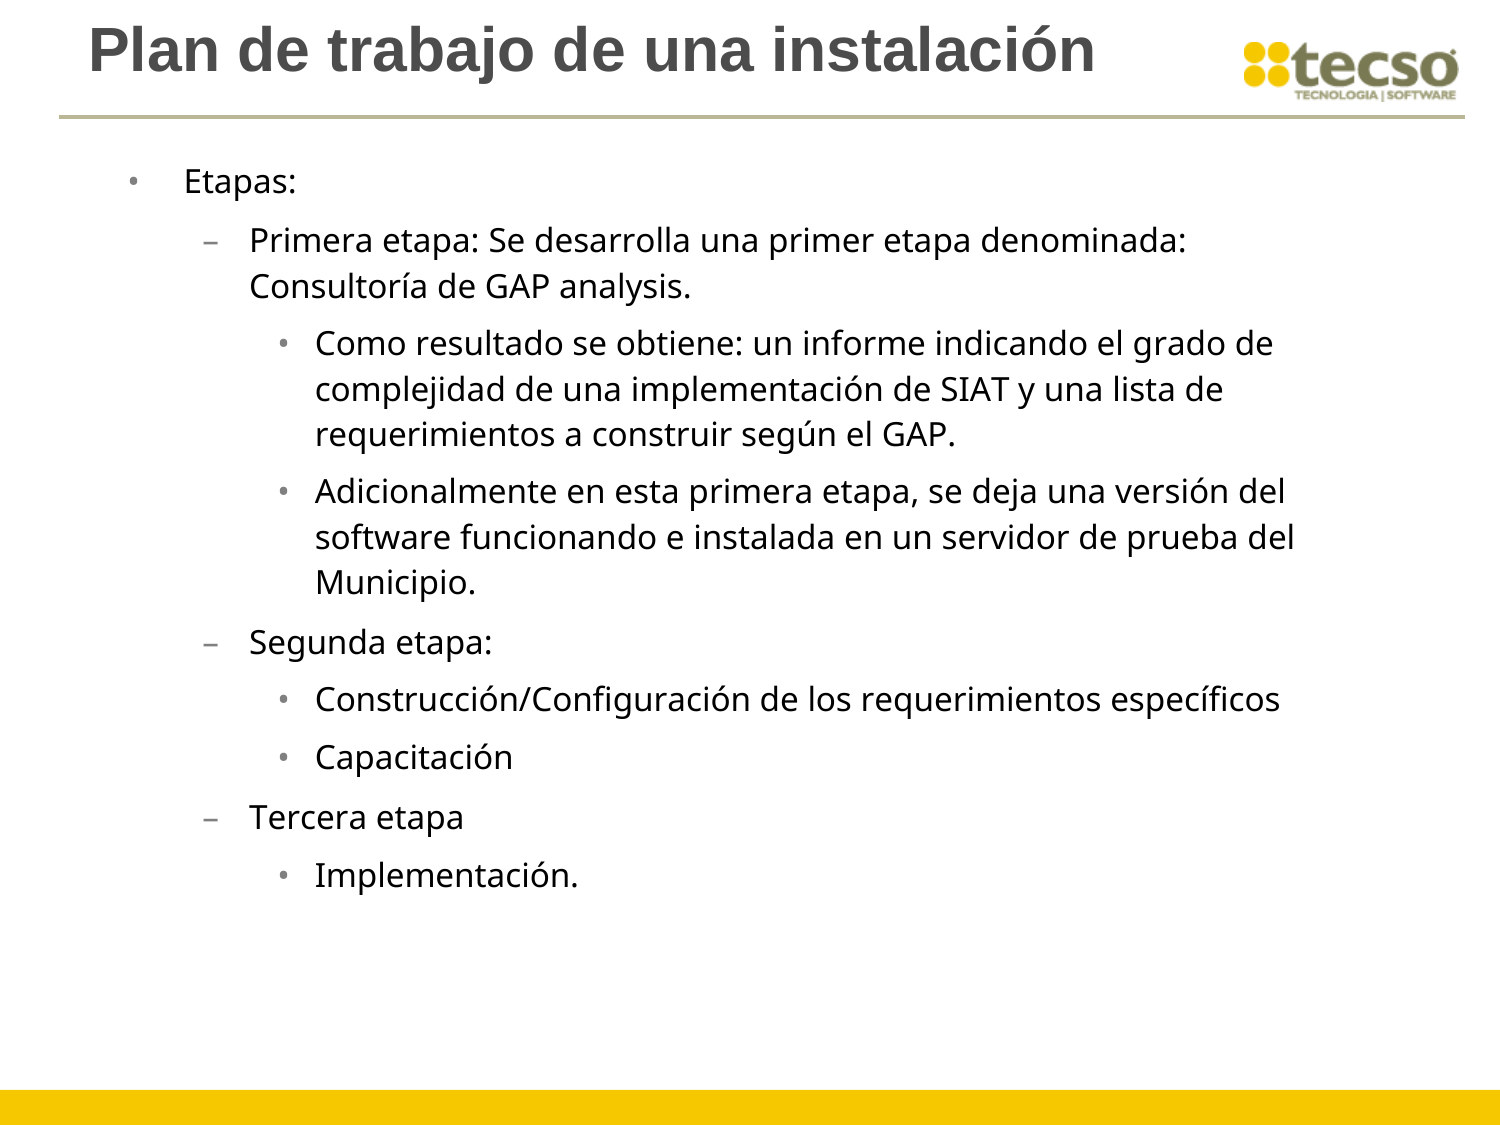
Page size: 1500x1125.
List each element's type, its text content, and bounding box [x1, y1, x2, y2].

picture [1244, 42, 1459, 102]
list Etapas: Primera etapa: Se desarrolla una primer etapa denominada: Consultoría de GAP analysis. Como resultado se obtiene: un informe indicando el grado de complejidad de una implementación de SIAT y una lista de requerimientos a construir según el GAP. Adicionalmente en esta primera etapa, se deja una versión del software funcionando e instalada en un servidor de prueba del Municipio. Segunda etapa: Construcción/Configuración de los requerimientos específicos Capacitación Tercera etapa Implementación. [112, 149, 1388, 1013]
title Plan de trabajo de una instalación [73, 6, 1238, 211]
